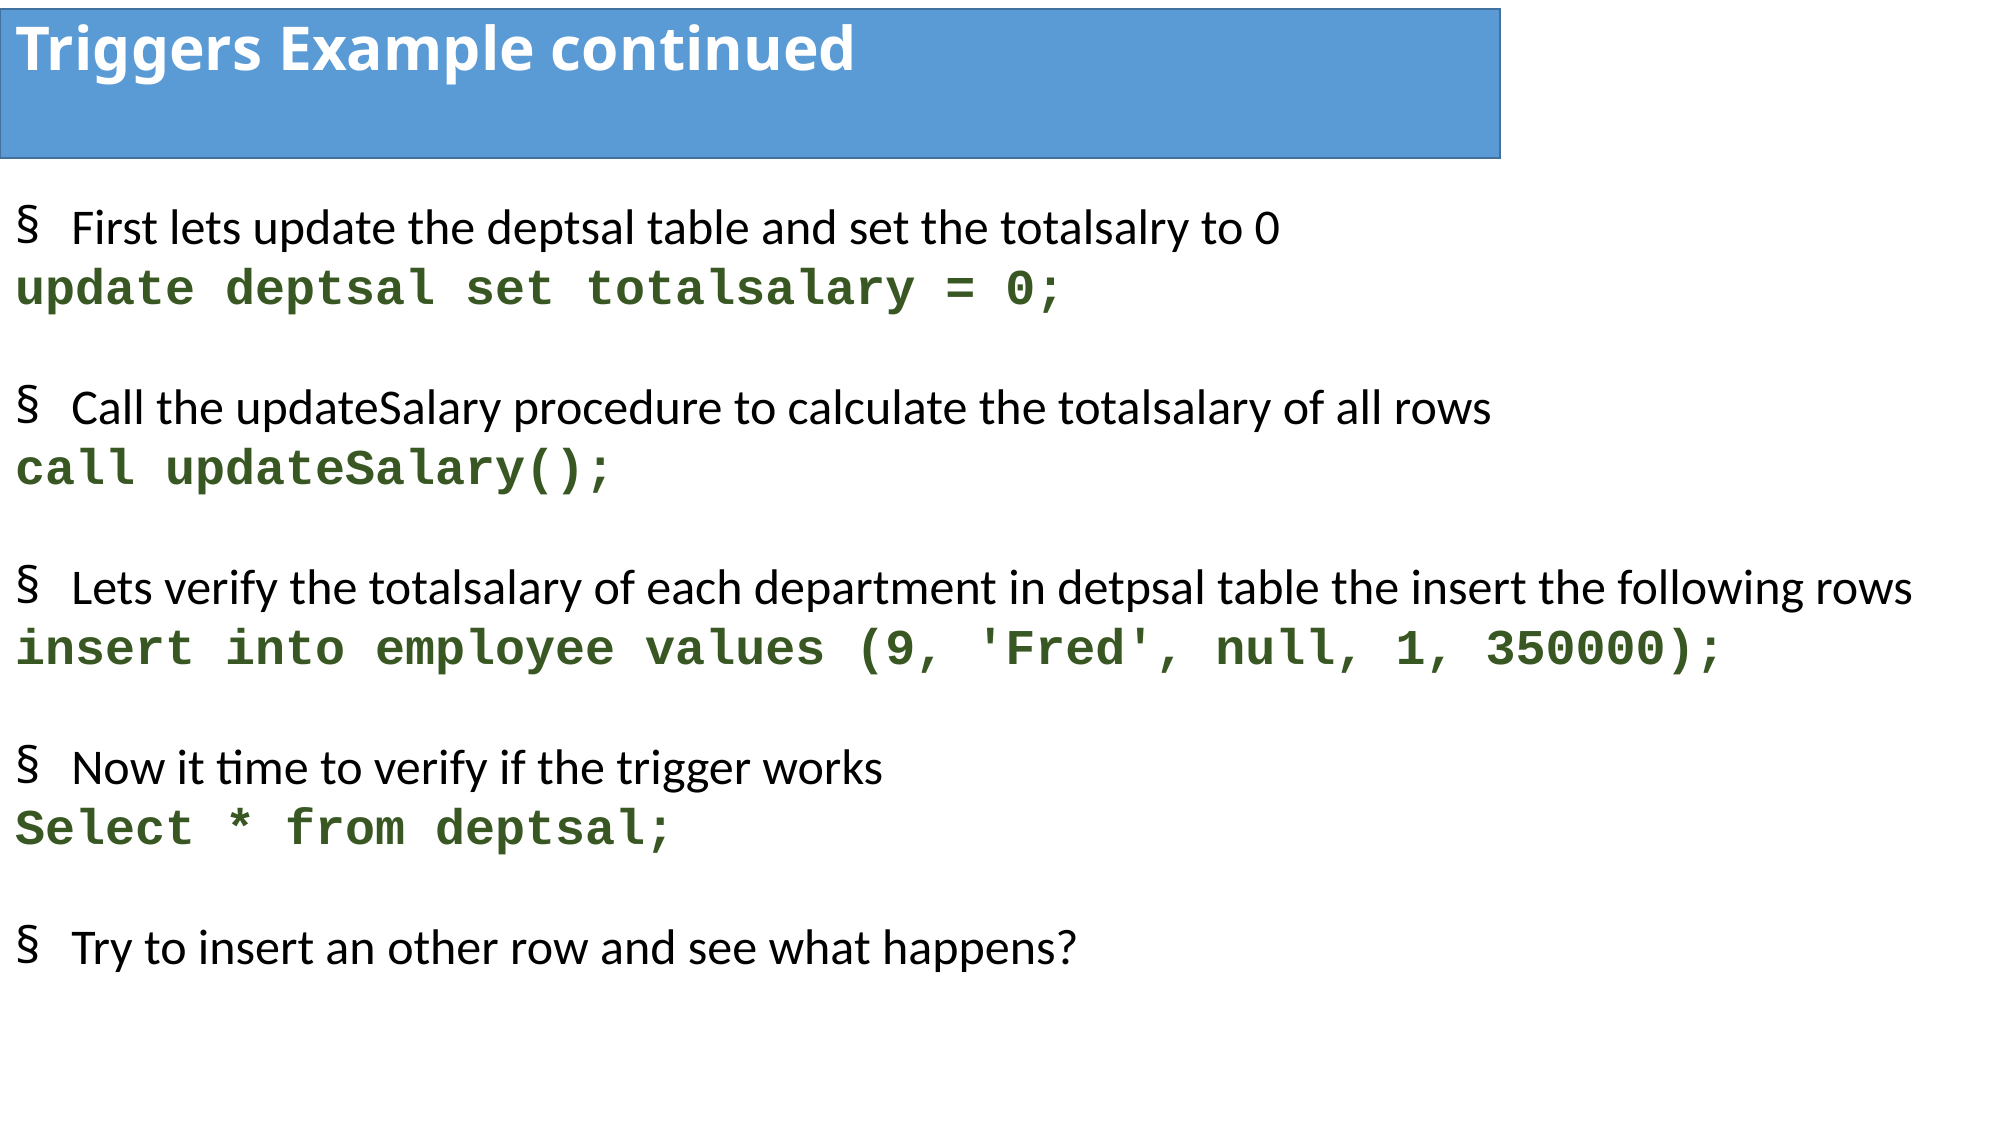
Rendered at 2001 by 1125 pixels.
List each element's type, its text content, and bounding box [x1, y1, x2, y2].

text_box First lets update the deptsal table and set the totalsalry to 0 update deptsal set totalsalary = 0; Call the updateSalary procedure to calculate the totalsalary of all rows call updateSalary(); Lets verify the totalsalary of each department in detpsal table the insert the following rows insert into employee values (9, 'Fred', null, 1, 350000); Now it time to verify if the trigger works Select * from deptsal; Try to insert an other row and see what happens? [0, 187, 1940, 1082]
title Triggers Example continued [0, 8, 1501, 158]
